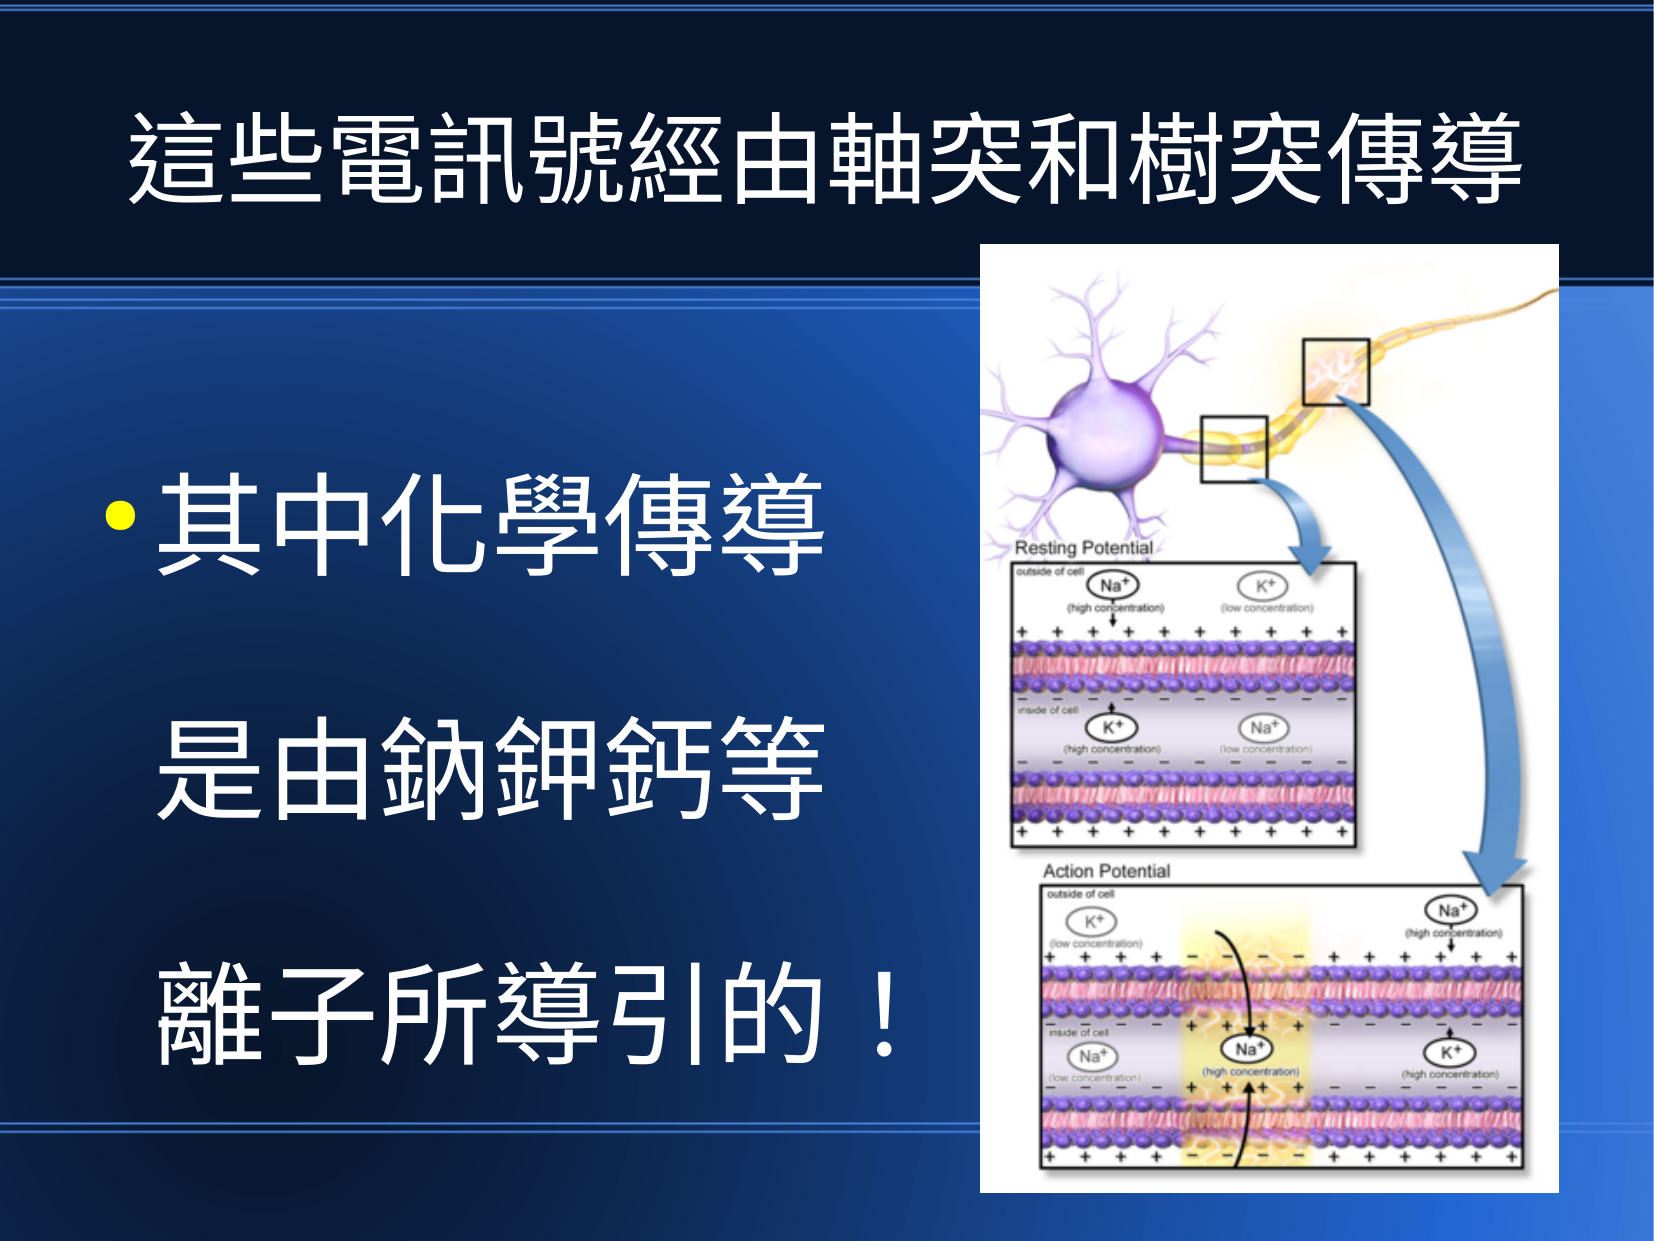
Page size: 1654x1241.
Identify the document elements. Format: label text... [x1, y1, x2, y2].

picture [0, 0, 1654, 1241]
title 這些電訊號經由軸突和樹突傳導 [82, 49, 1571, 257]
list 其中化學傳導 是由鈉鉀鈣等 離子所導引的！ [82, 355, 1571, 1241]
